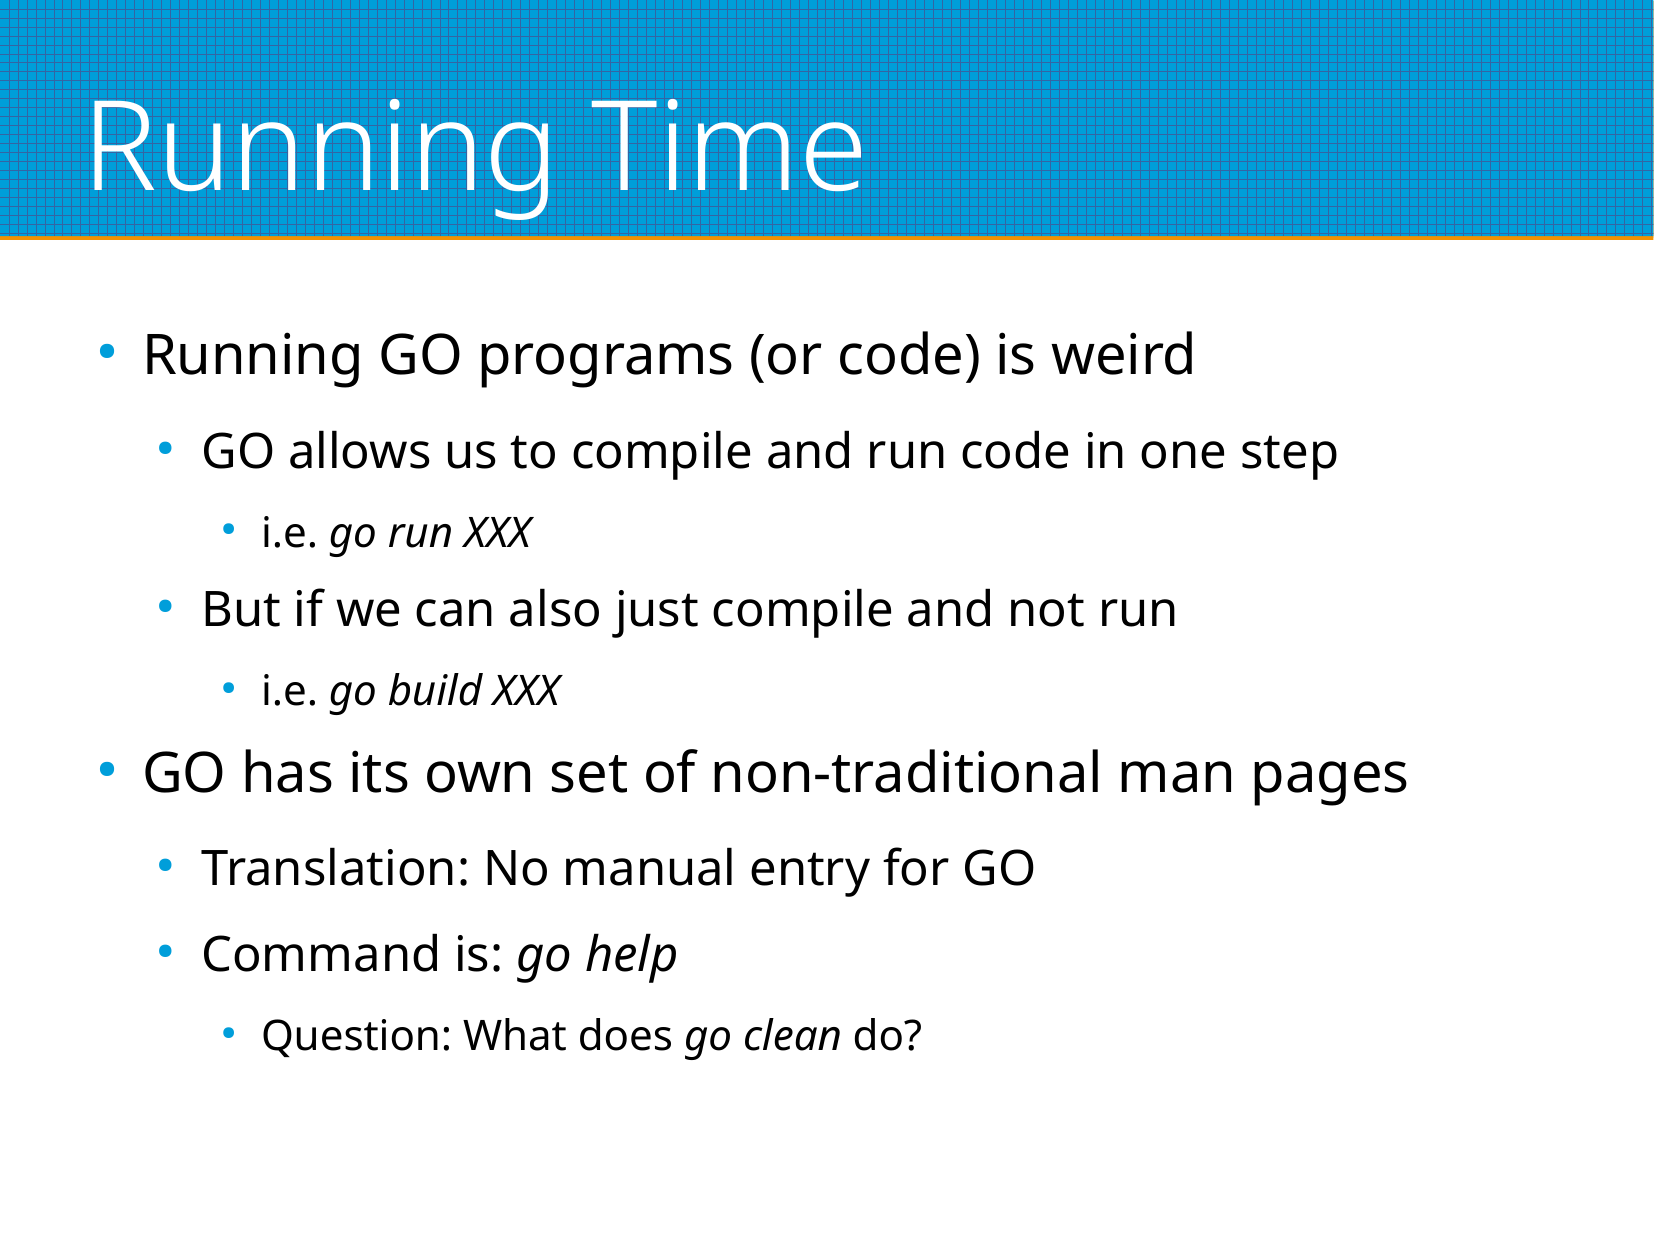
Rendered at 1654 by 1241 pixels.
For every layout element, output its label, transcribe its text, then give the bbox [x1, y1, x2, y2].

title Running Time [82, 19, 1571, 227]
list Running GO programs (or code) is weird GO allows us to compile and run code in one step i.e. go run XXX But if we can also just compile and not run i.e. go build XXX GO has its own set of non-traditional man pages Translation: No manual entry for GO Command is: go help Question: What does go clean do? [82, 314, 1563, 1081]
